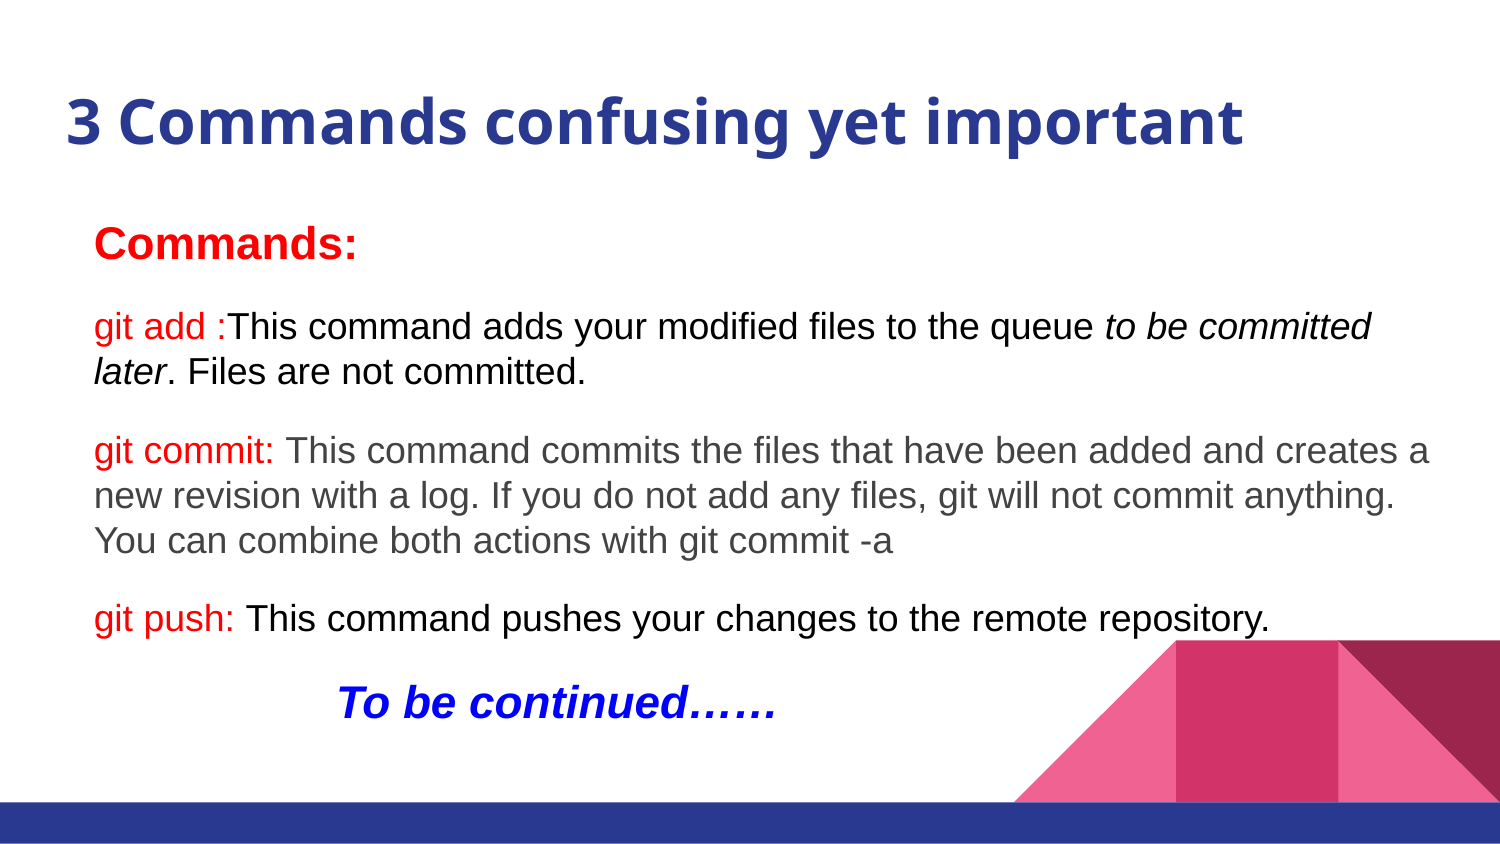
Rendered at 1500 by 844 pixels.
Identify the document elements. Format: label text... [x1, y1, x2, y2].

list Commands: git add :This command adds your modified files to the queue to be committed later. Files are not committed. git commit: This command commits the files that have been added and creates a new revision with a log. If you do not add any files, git will not commit anything. You can combine both actions with git commit -a git push: This command pushes your changes to the remote repository. To be continued…… [78, 199, 1477, 747]
title 3 Commands confusing yet important [51, 67, 1449, 167]
